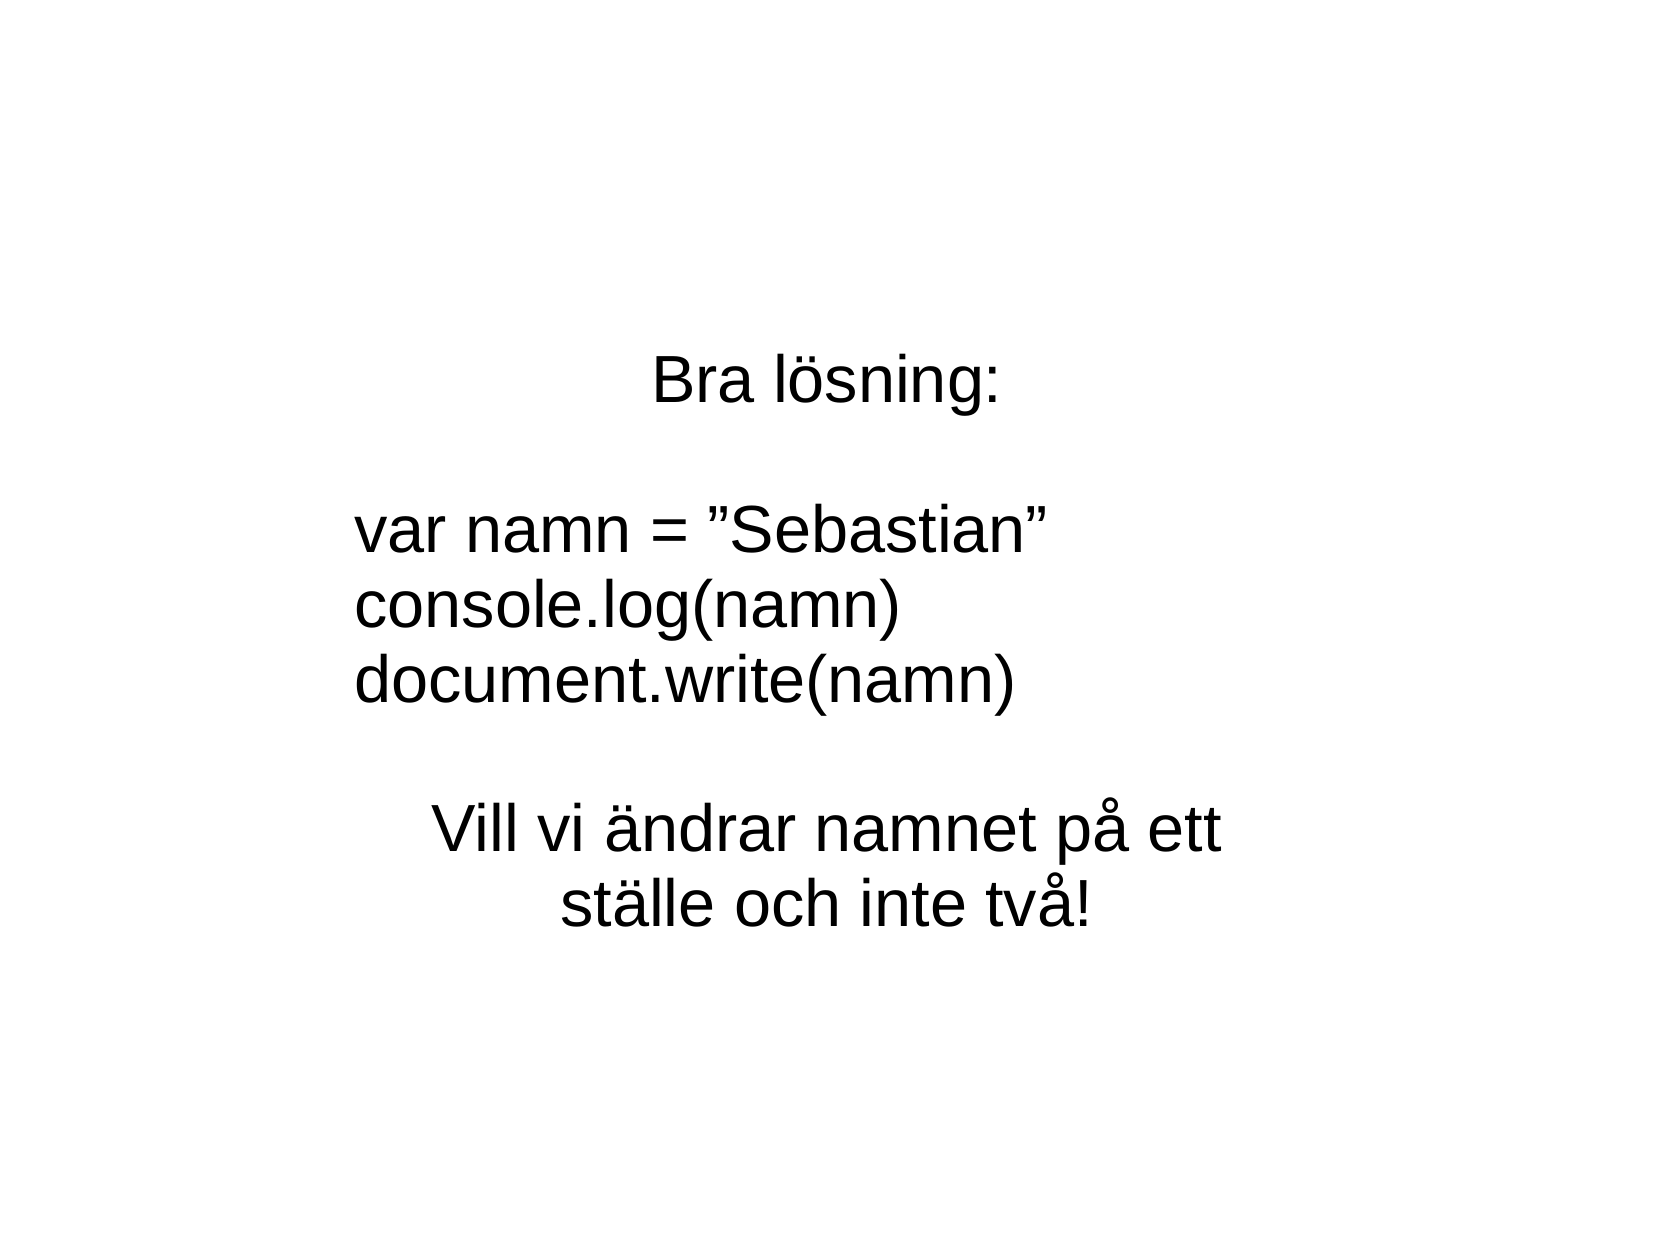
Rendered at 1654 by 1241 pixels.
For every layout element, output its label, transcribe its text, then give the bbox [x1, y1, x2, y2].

subtitle Bra lösning: var namn = ”Sebastian” console.log(namn) document.write(namn) Vill vi ändrar namnet på ett ställe och inte två! [354, 342, 1300, 1010]
